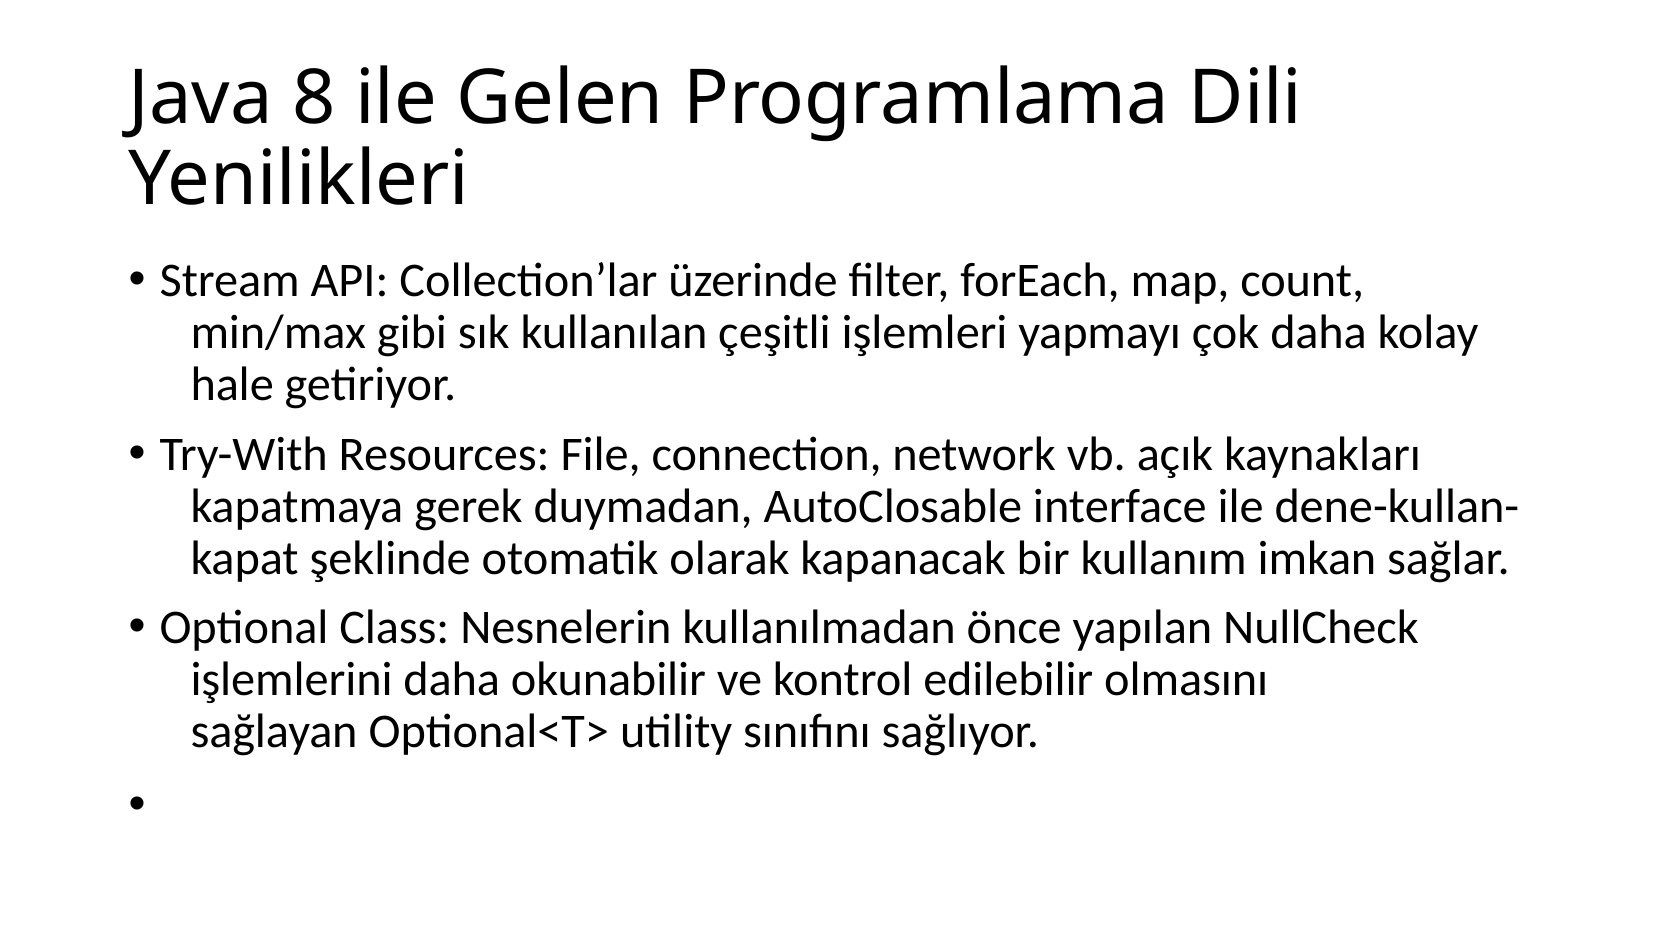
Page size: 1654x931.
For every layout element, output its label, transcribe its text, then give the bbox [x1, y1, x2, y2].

title Java 8 ile Gelen Programlama Dili Yenilikleri [113, 49, 1540, 230]
list Stream API: Collection’lar üzerinde filter, forEach, map, count, min/max gibi sık kullanılan çeşitli işlemleri yapmayı çok daha kolay hale getiriyor. Try-With Resources: File, connection, network vb. açık kaynakları kapatmaya gerek duymadan, AutoClosable interface ile dene-kullan-kapat şeklinde otomatik olarak kapanacak bir kullanım imkan sağlar. Optional Class: Nesnelerin kullanılmadan önce yapılan NullCheck işlemlerini daha okunabilir ve kontrol edilebilir olmasını sağlayan Optional<T> utility sınıfını sağlıyor. [113, 247, 1540, 838]
